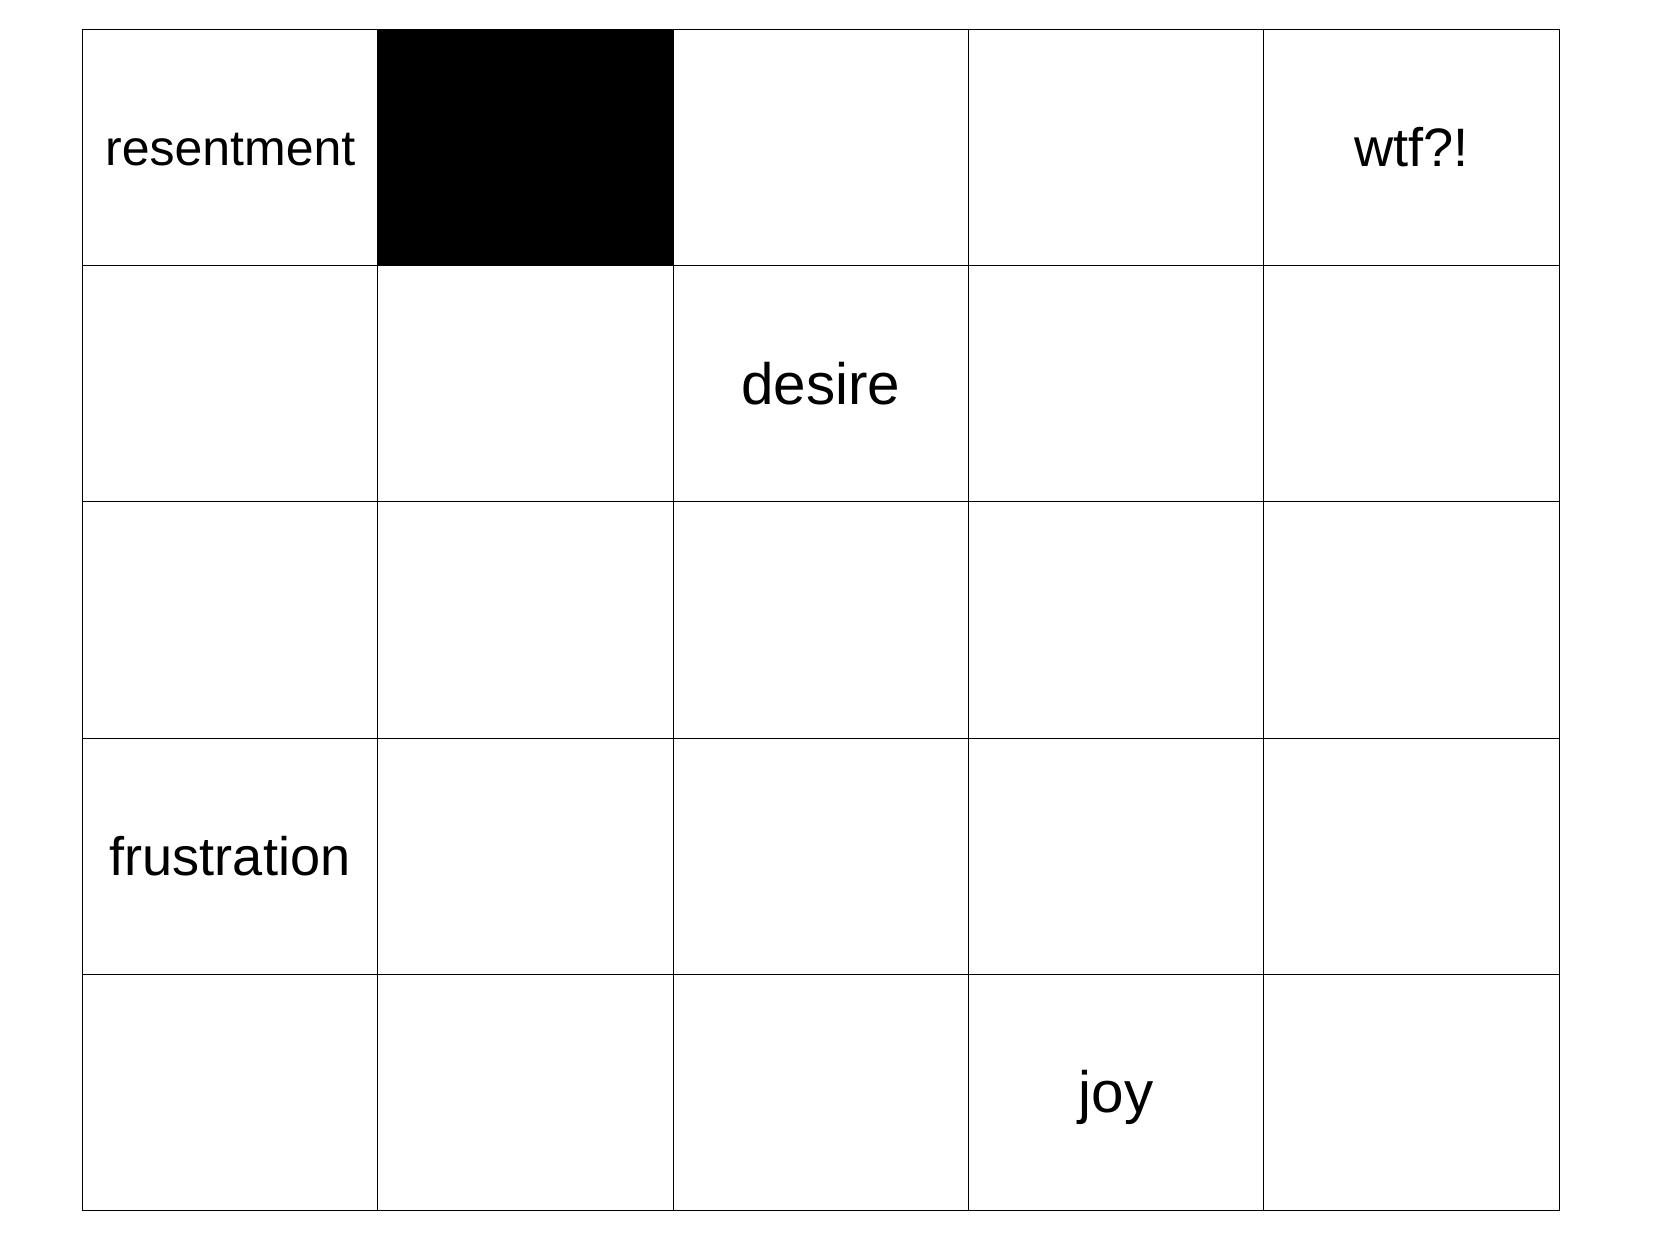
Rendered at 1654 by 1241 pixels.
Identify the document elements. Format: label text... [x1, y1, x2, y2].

text_box [377, 29, 673, 266]
text_box desire [673, 266, 968, 502]
text_box resentment [82, 29, 377, 266]
text_box frustration [82, 738, 377, 974]
text_box wtf?! [1263, 29, 1560, 266]
text_box joy [968, 974, 1263, 1211]
